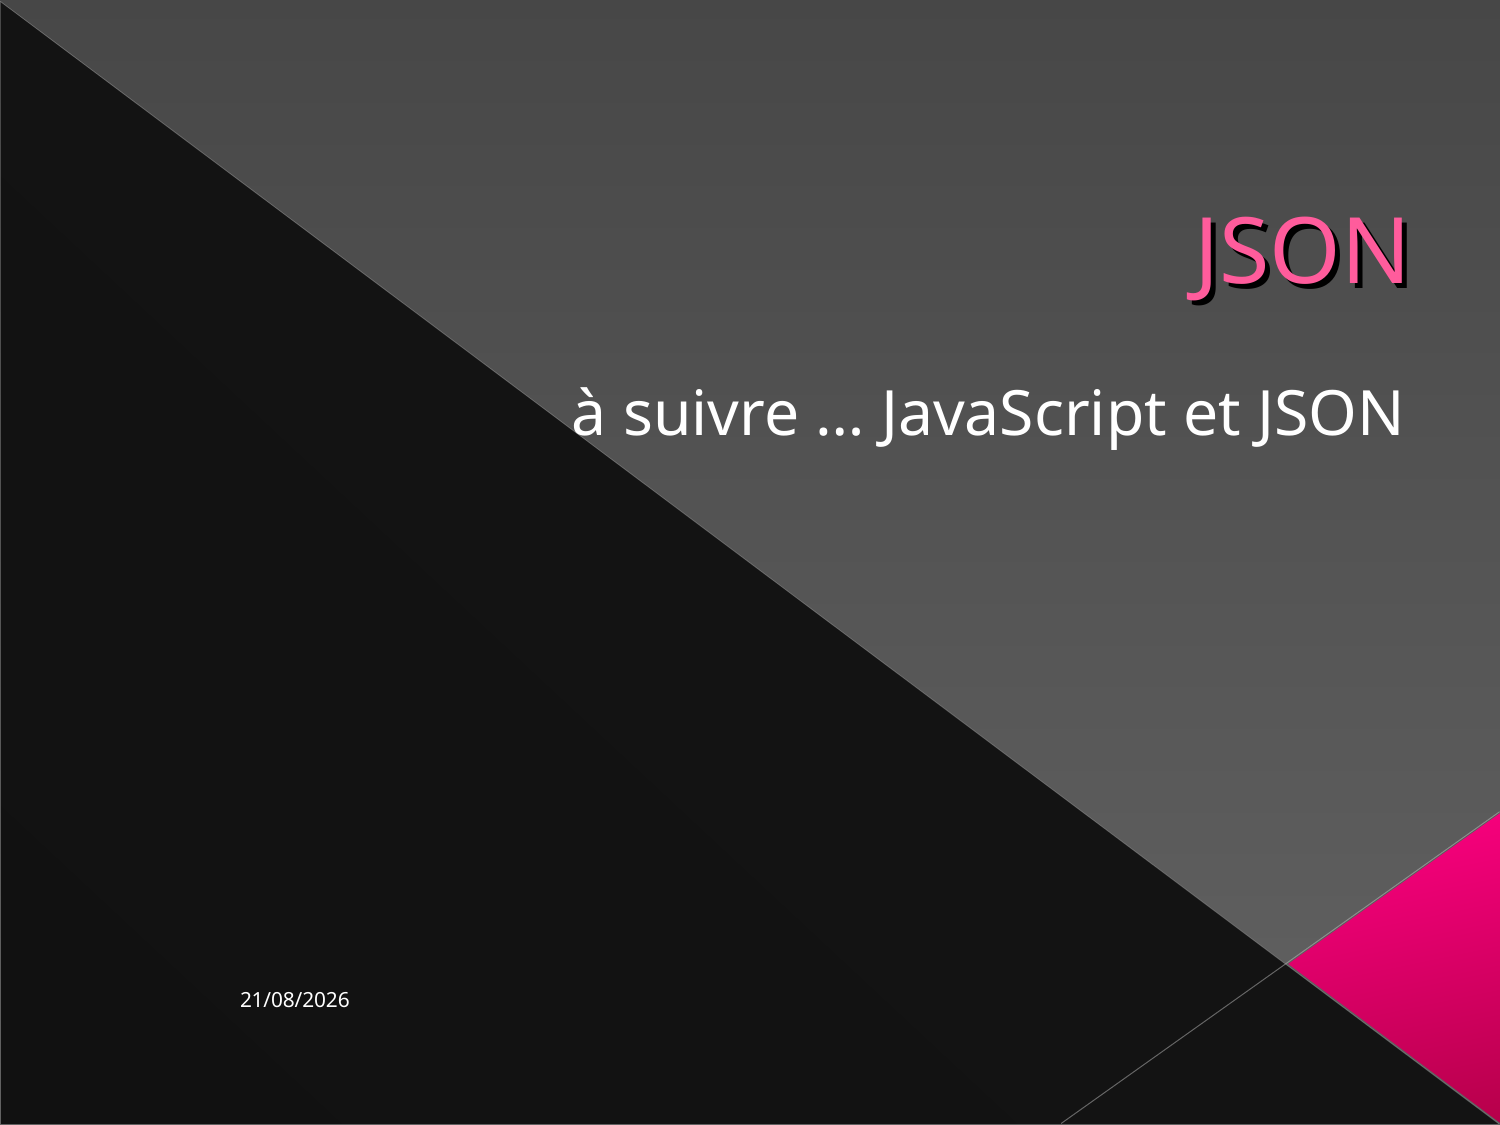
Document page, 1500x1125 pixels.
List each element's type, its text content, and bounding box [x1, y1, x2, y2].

list à suivre … JavaScript et JSON [88, 369, 1412, 657]
title JSON [88, 127, 1412, 369]
